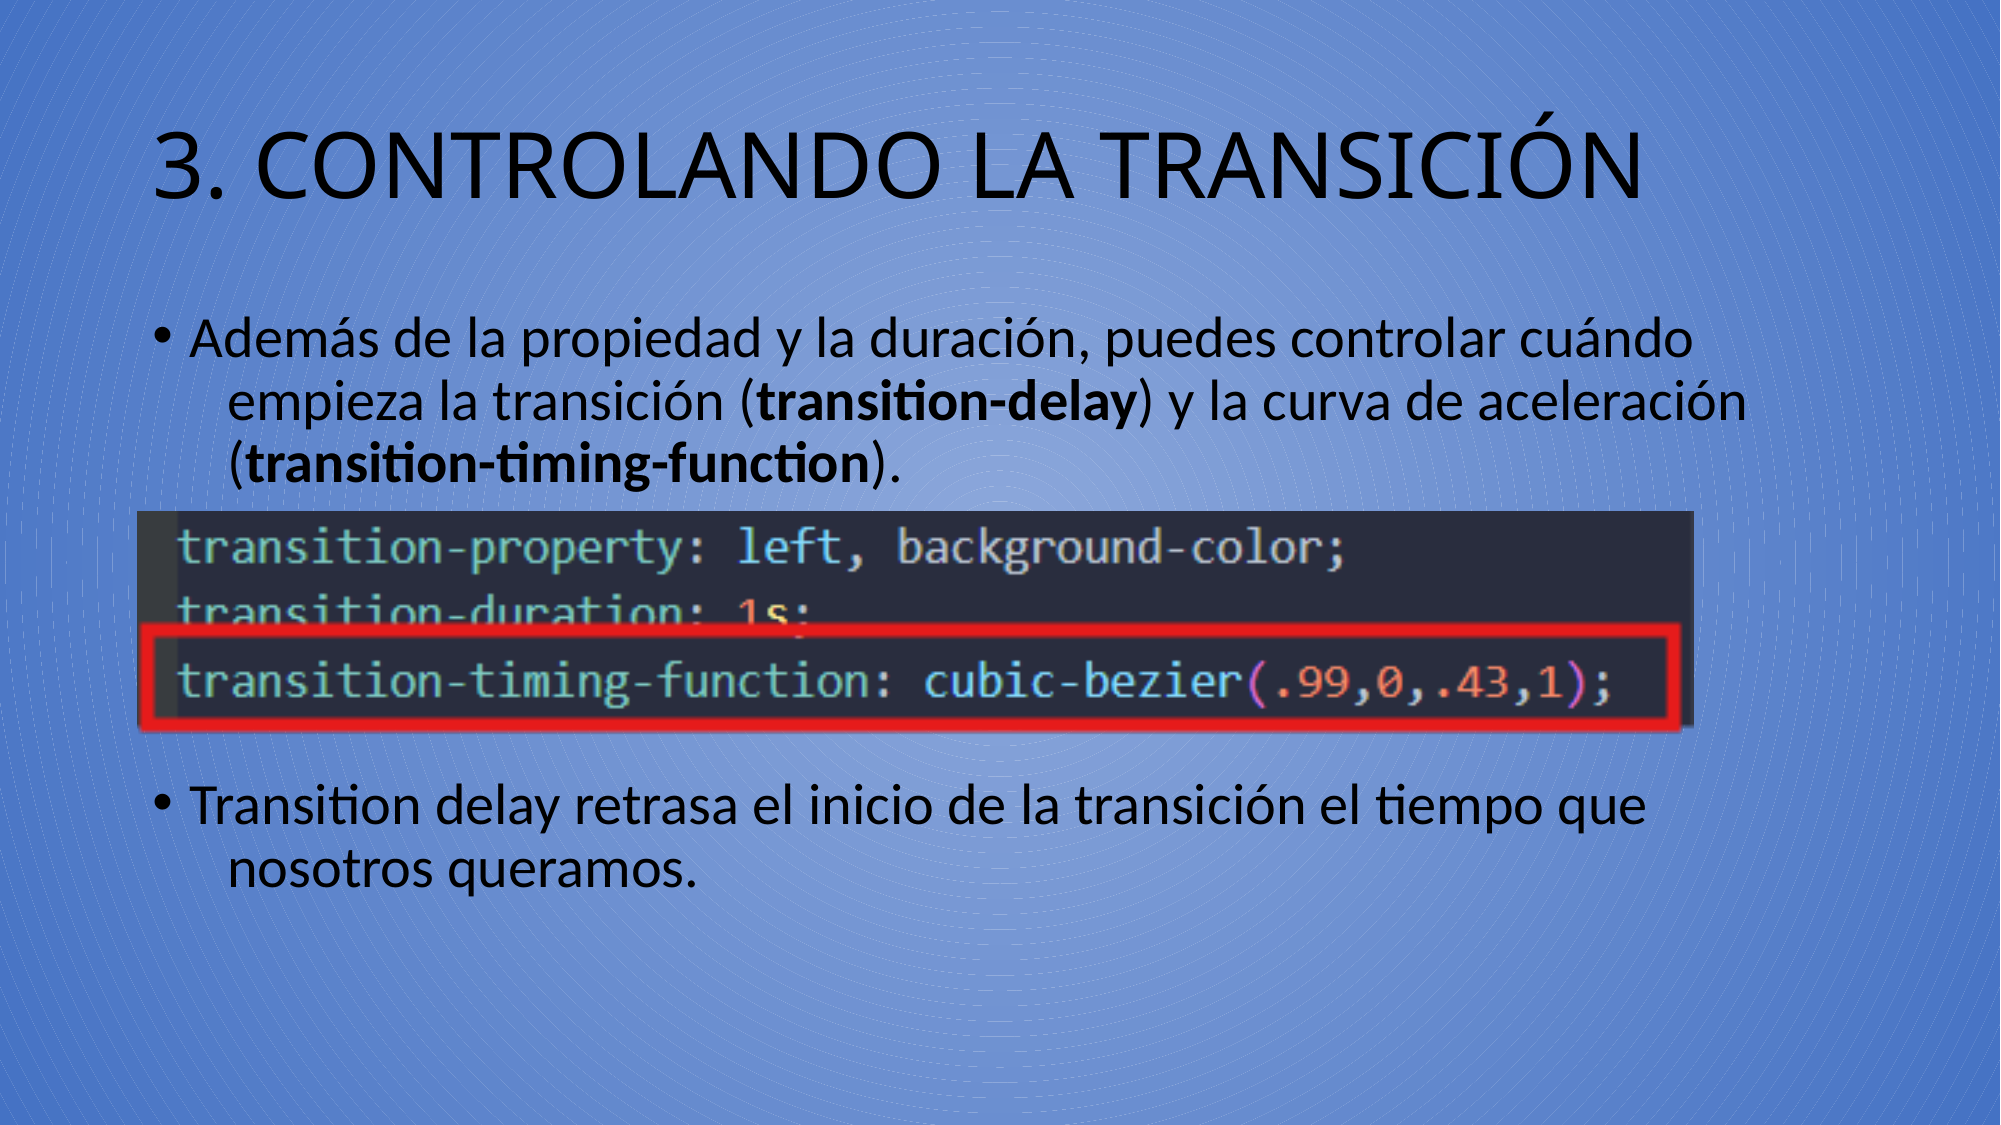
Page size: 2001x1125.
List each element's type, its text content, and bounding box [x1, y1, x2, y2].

title 3. CONTROLANDO LA TRANSICIÓN [137, 59, 1863, 278]
list Además de la propiedad y la duración, puedes controlar cuándo empieza la transición (transition-delay) y la curva de aceleración (transition-timing-function). Transition delay retrasa el inicio de la transición el tiempo que nosotros queramos. [137, 299, 1863, 1014]
picture [137, 511, 1694, 737]
